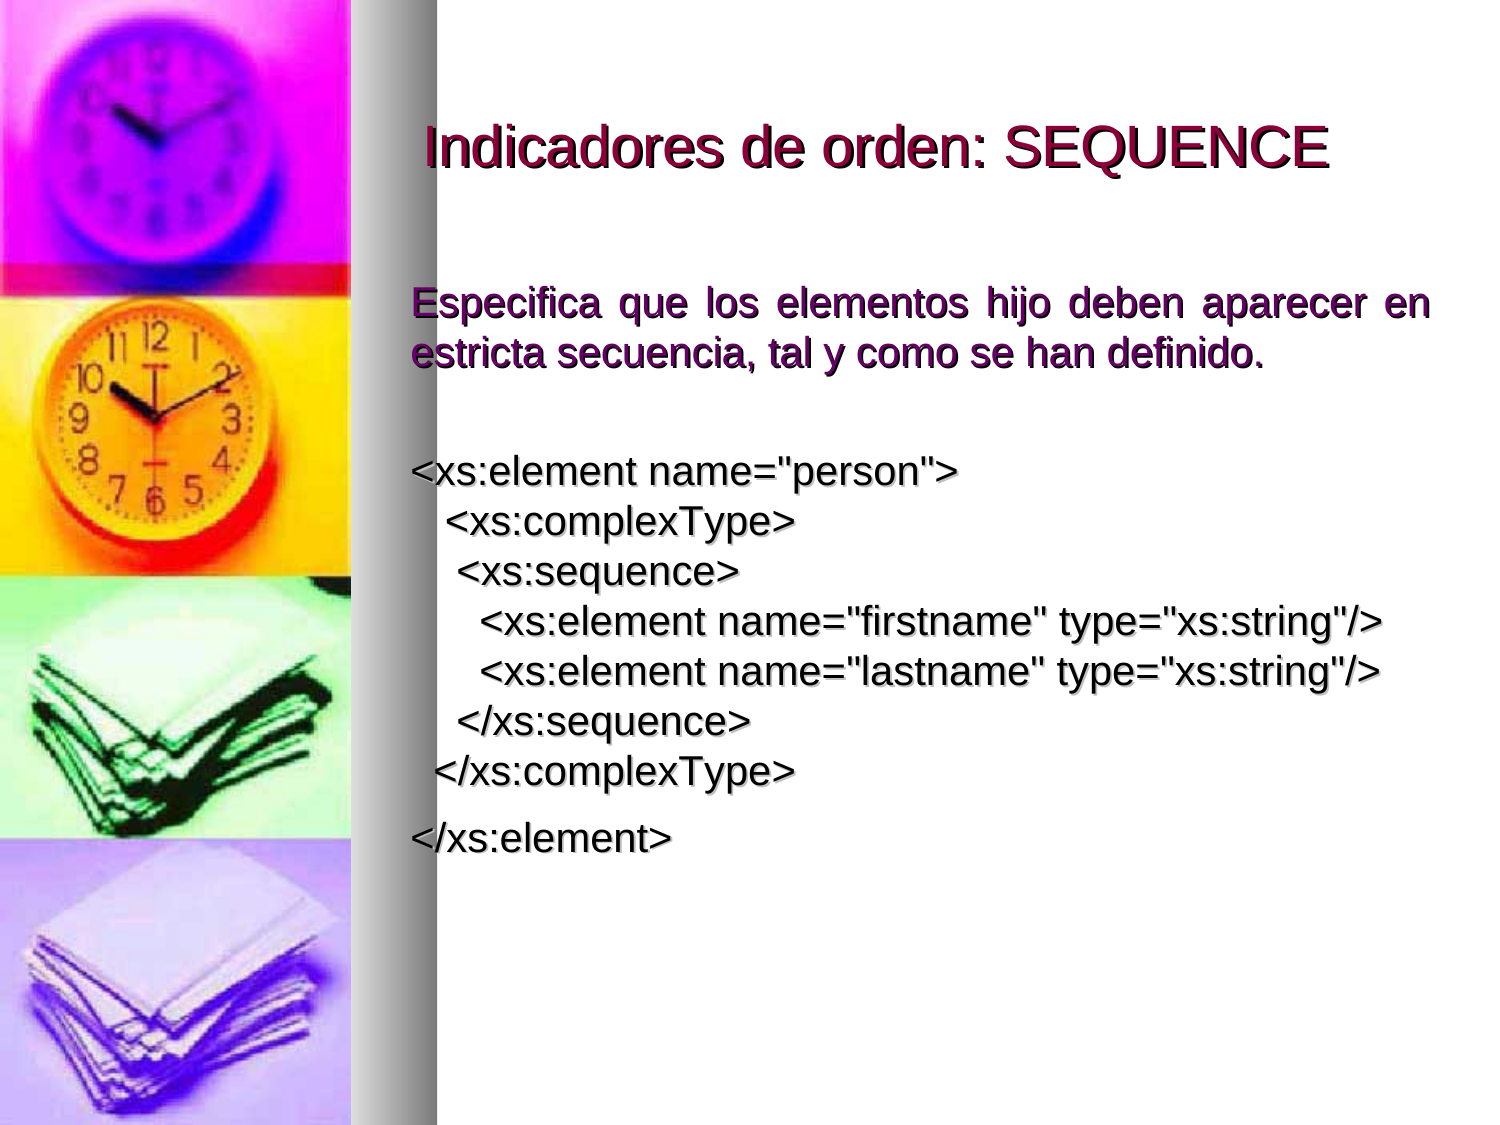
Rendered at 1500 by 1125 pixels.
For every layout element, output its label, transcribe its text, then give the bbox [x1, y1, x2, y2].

picture [0, 0, 351, 1125]
list Especifica que los elementos hijo deben aparecer en estricta secuencia, tal y como se han definido. <xs:element name="person"> <xs:complexType> <xs:sequence> <xs:element name="firstname" type="xs:string"/> <xs:element name="lastname" type="xs:string"/> </xs:sequence> </xs:complexType> </xs:element> [395, 267, 1446, 1005]
title Indicadores de orden: SEQUENCE [407, 42, 1458, 243]
